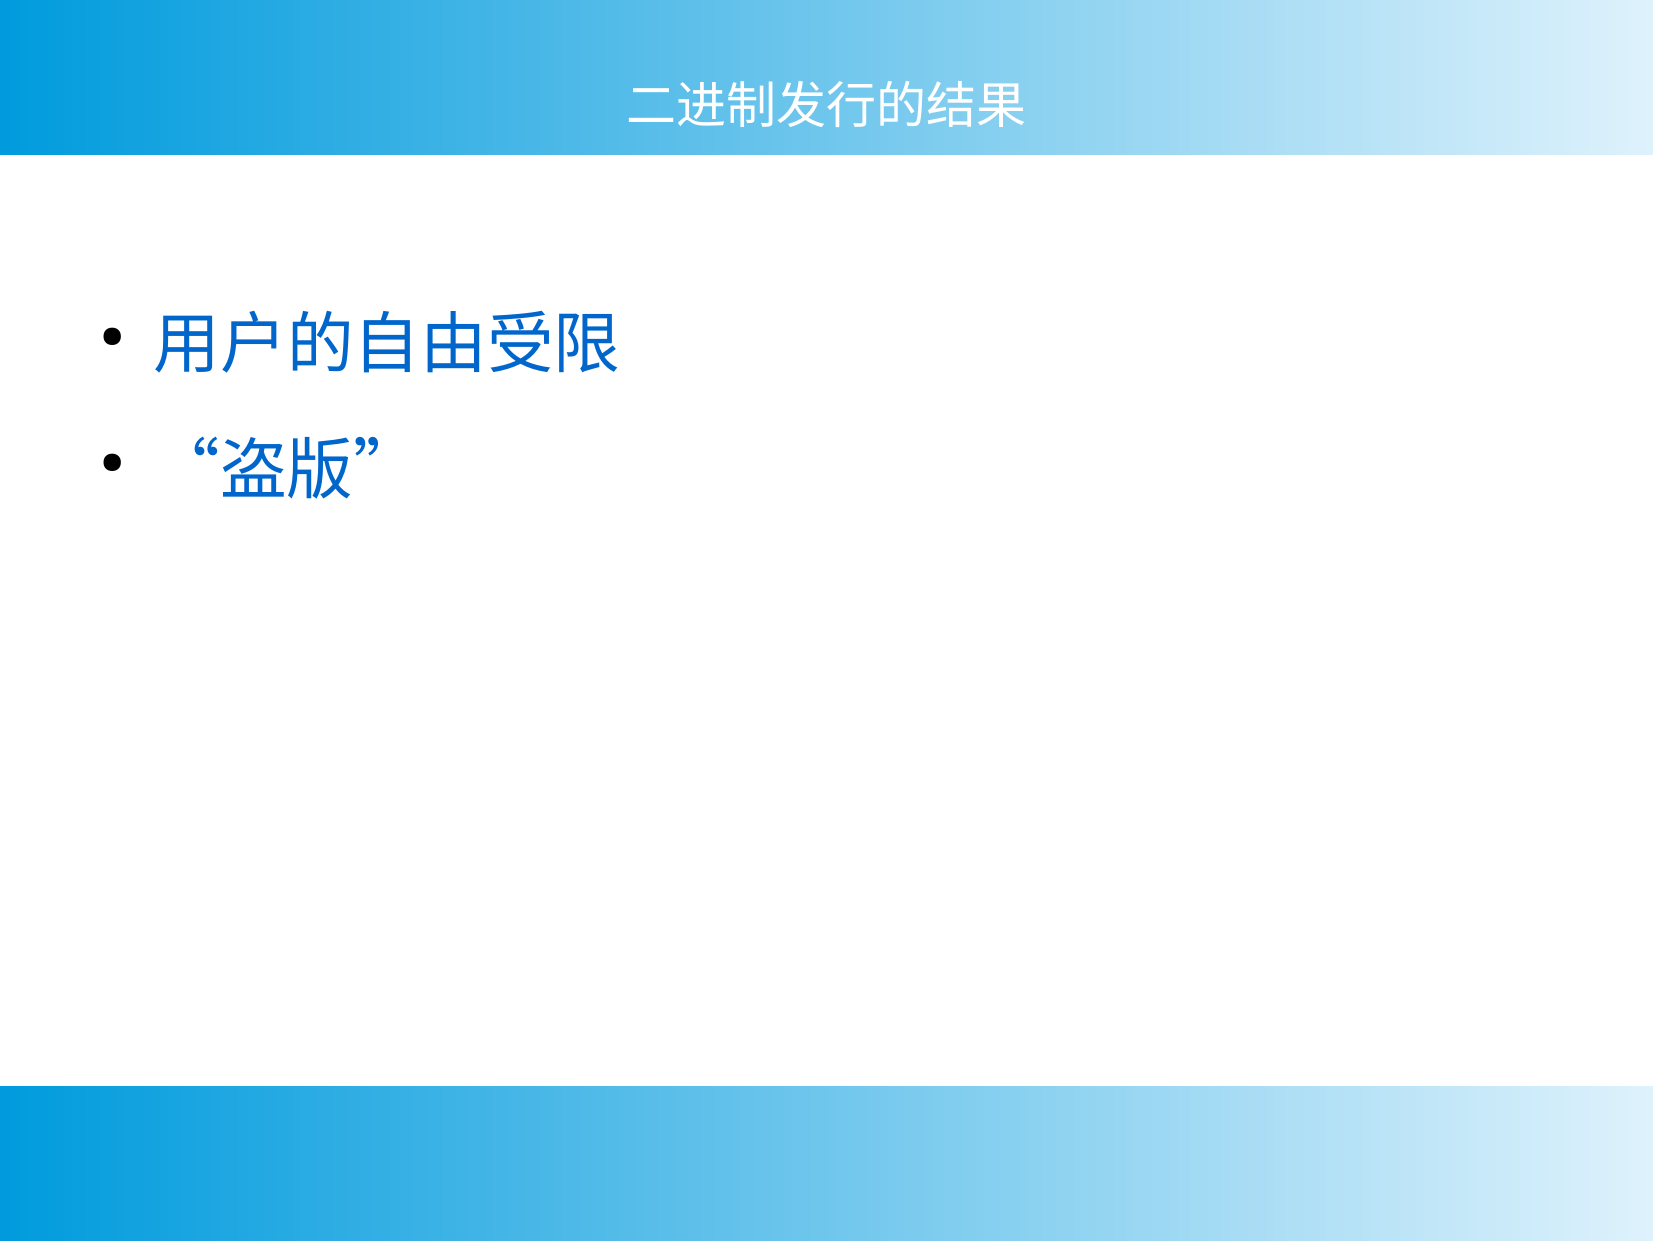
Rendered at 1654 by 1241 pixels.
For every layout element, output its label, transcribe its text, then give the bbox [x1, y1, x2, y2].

title 二进制发行的结果 [82, 49, 1571, 155]
list 用户的自由受限 “盗版” [82, 290, 1571, 1010]
